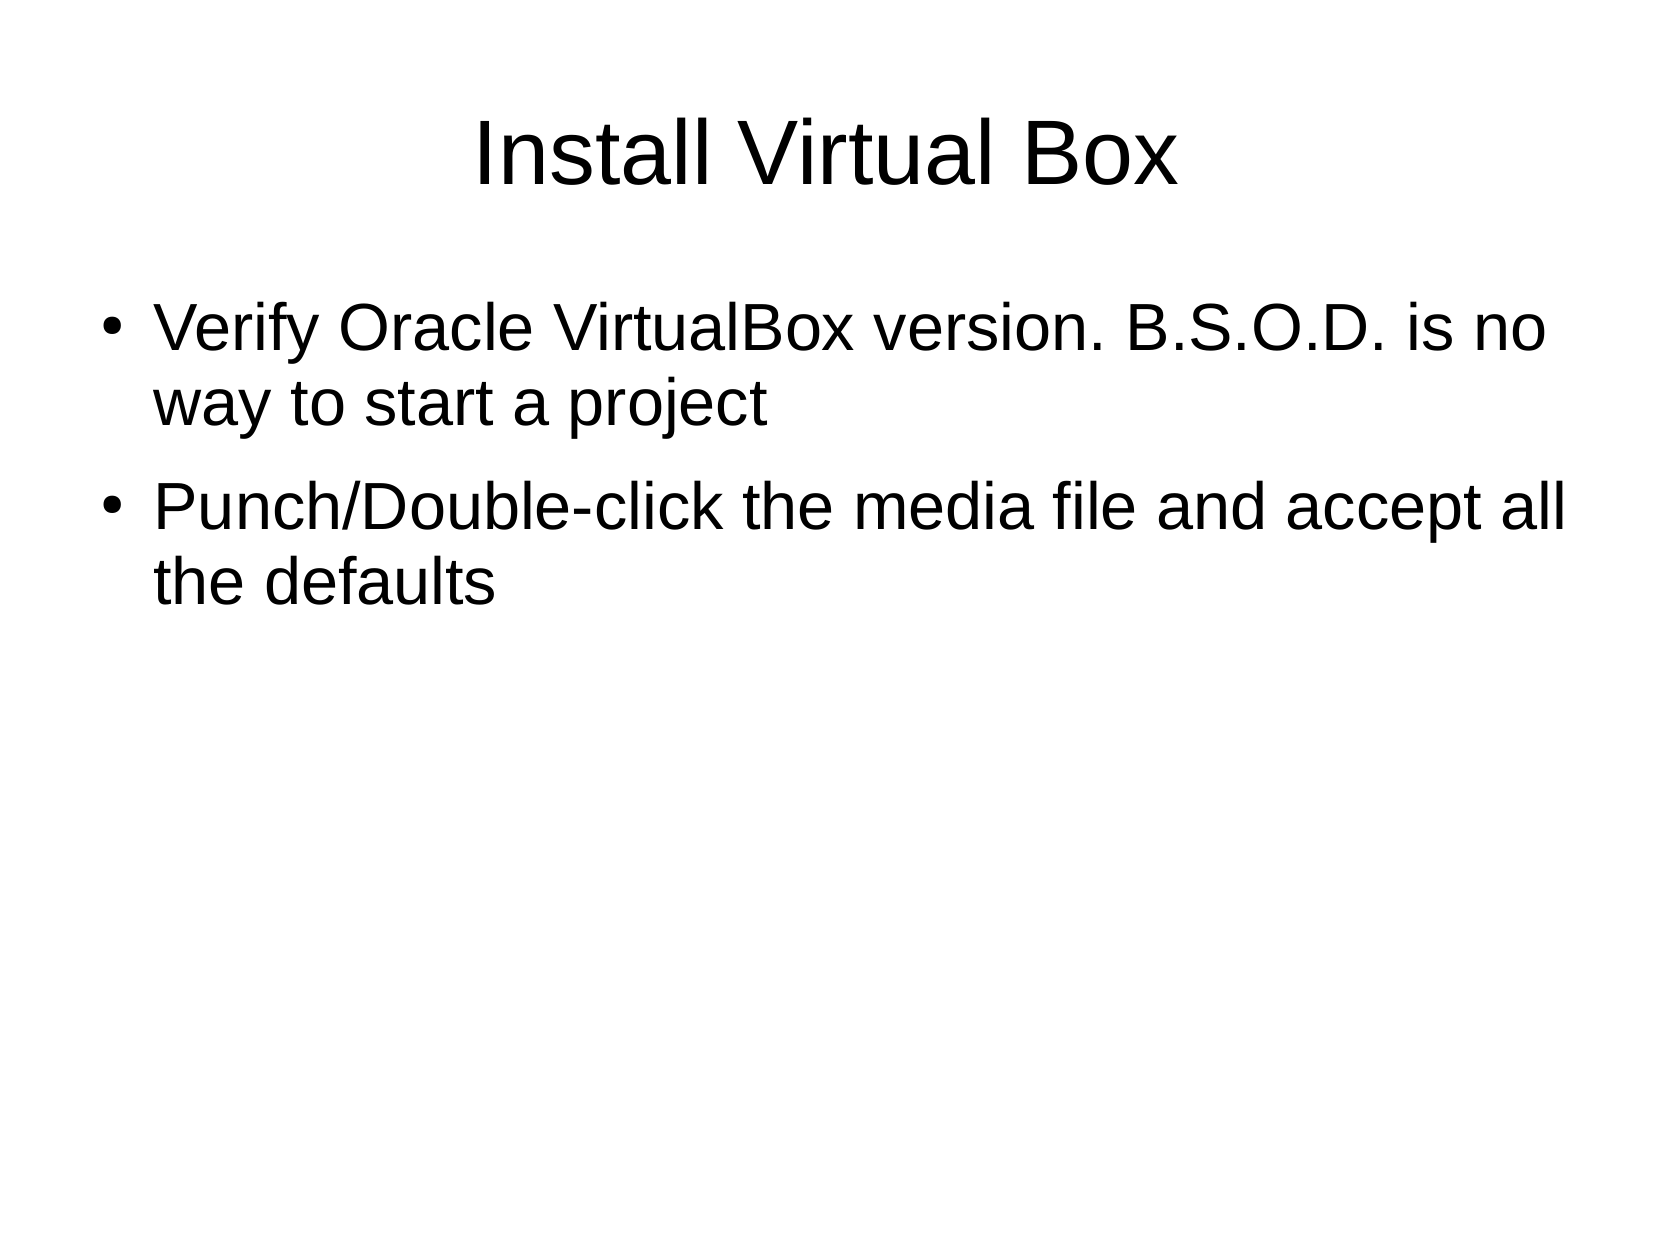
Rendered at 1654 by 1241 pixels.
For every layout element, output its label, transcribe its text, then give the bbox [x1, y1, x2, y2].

title Install Virtual Box [82, 49, 1571, 257]
list Verify Oracle VirtualBox version. B.S.O.D. is no way to start a project Punch/Double-click the media file and accept all the defaults [82, 290, 1571, 1010]
